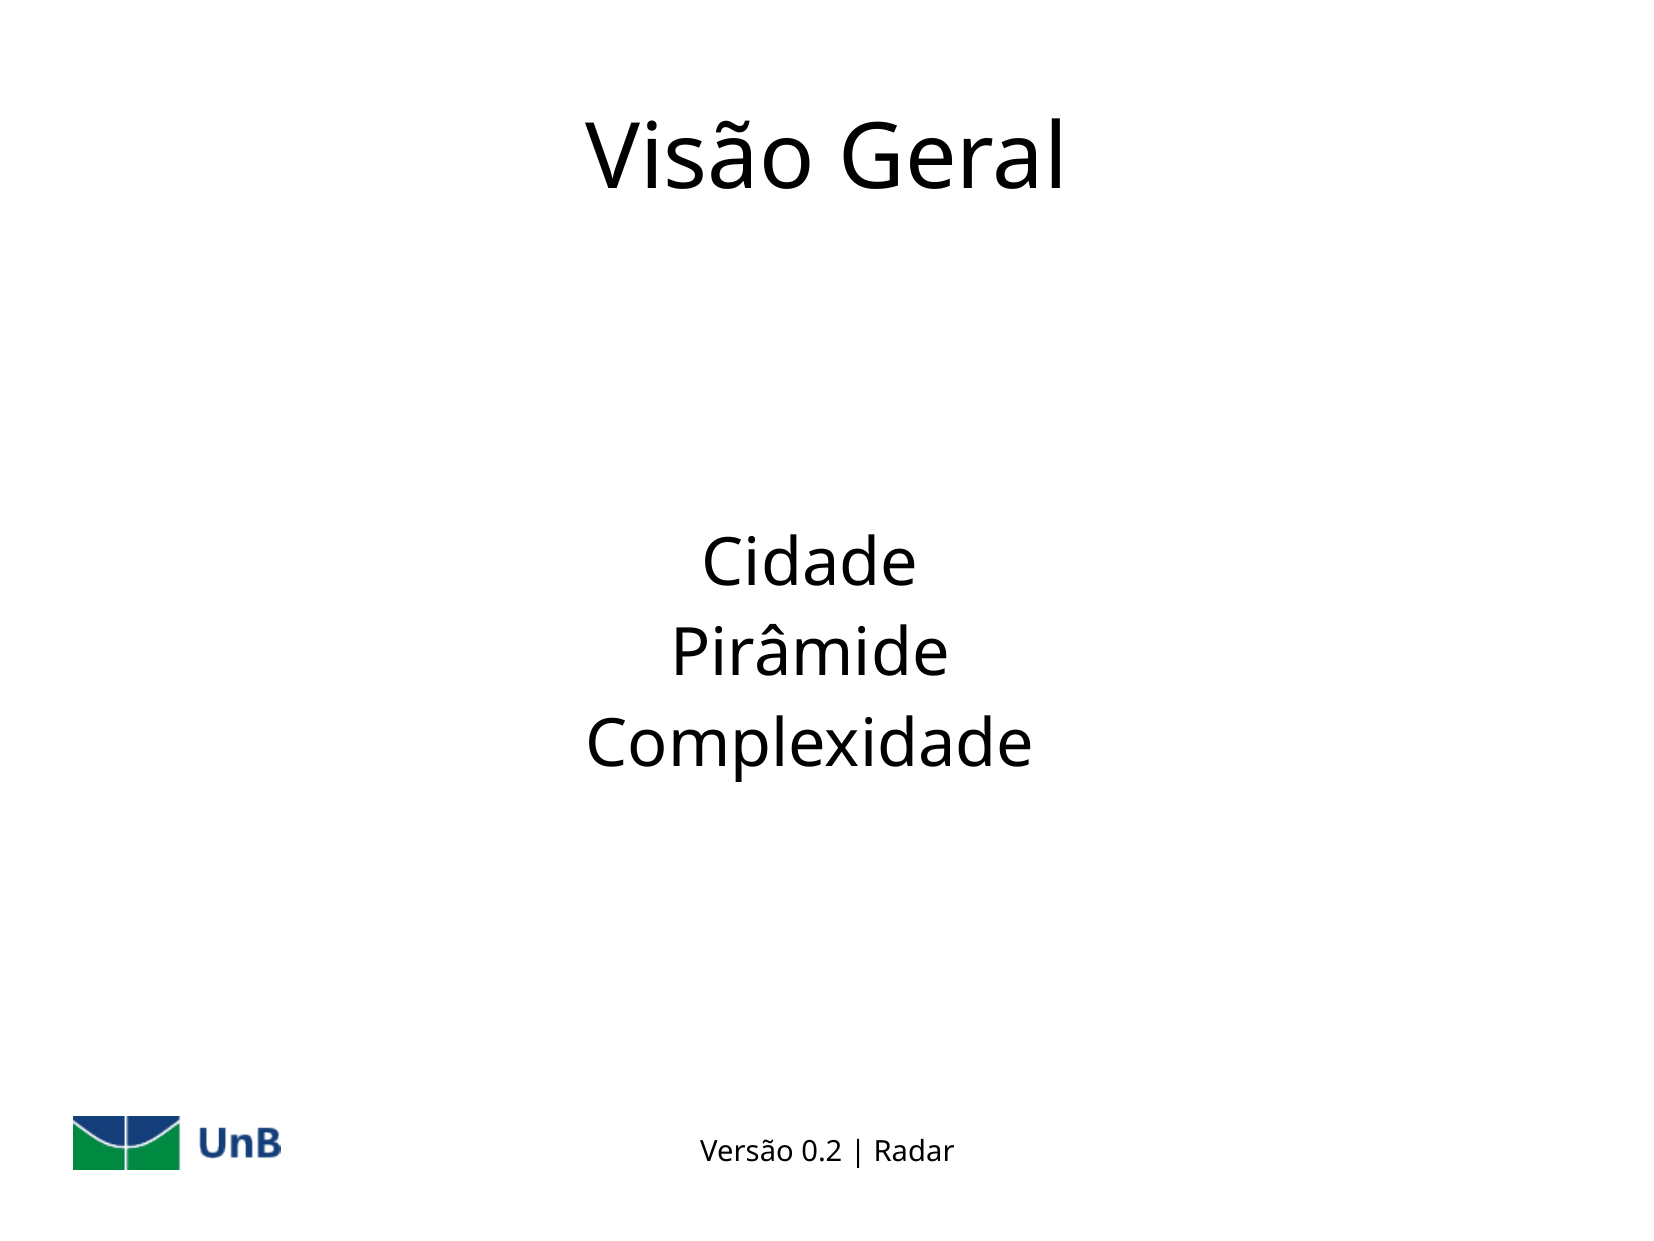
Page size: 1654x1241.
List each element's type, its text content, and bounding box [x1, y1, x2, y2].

picture [73, 1116, 281, 1170]
subtitle Cidade Pirâmide Complexidade [82, 290, 1538, 1010]
title Visão Geral [82, 49, 1571, 257]
